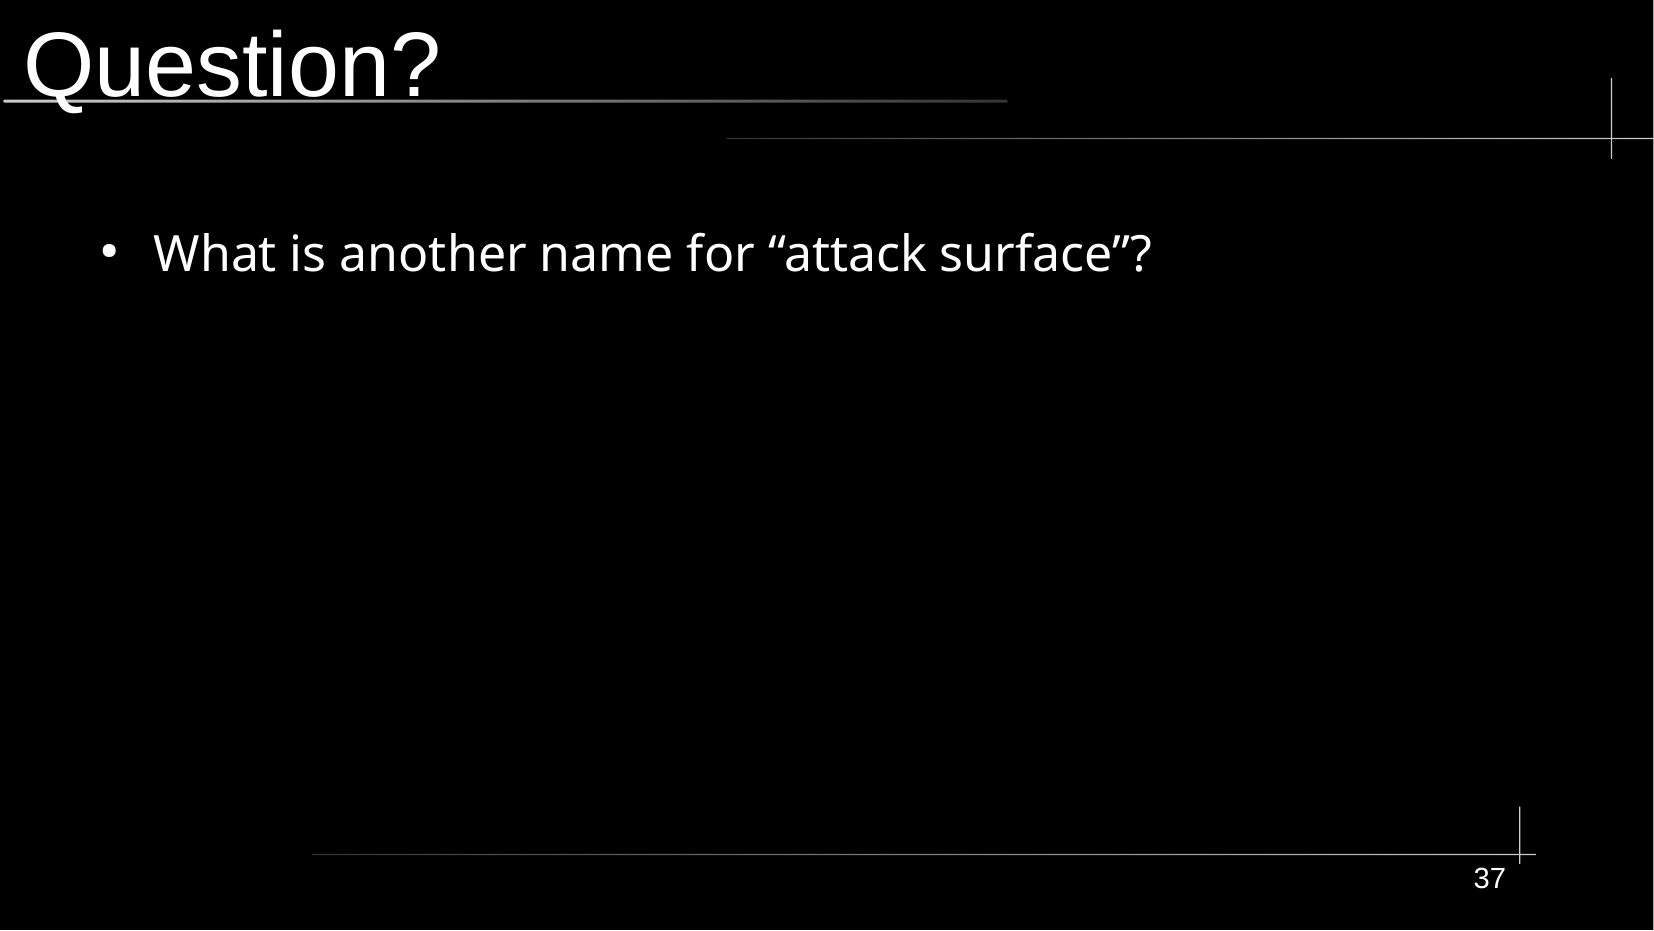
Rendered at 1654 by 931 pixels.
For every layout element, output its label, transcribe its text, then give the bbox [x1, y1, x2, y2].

title Question? [23, 11, 1589, 119]
list What is another name for “attack surface”? [82, 217, 1571, 758]
